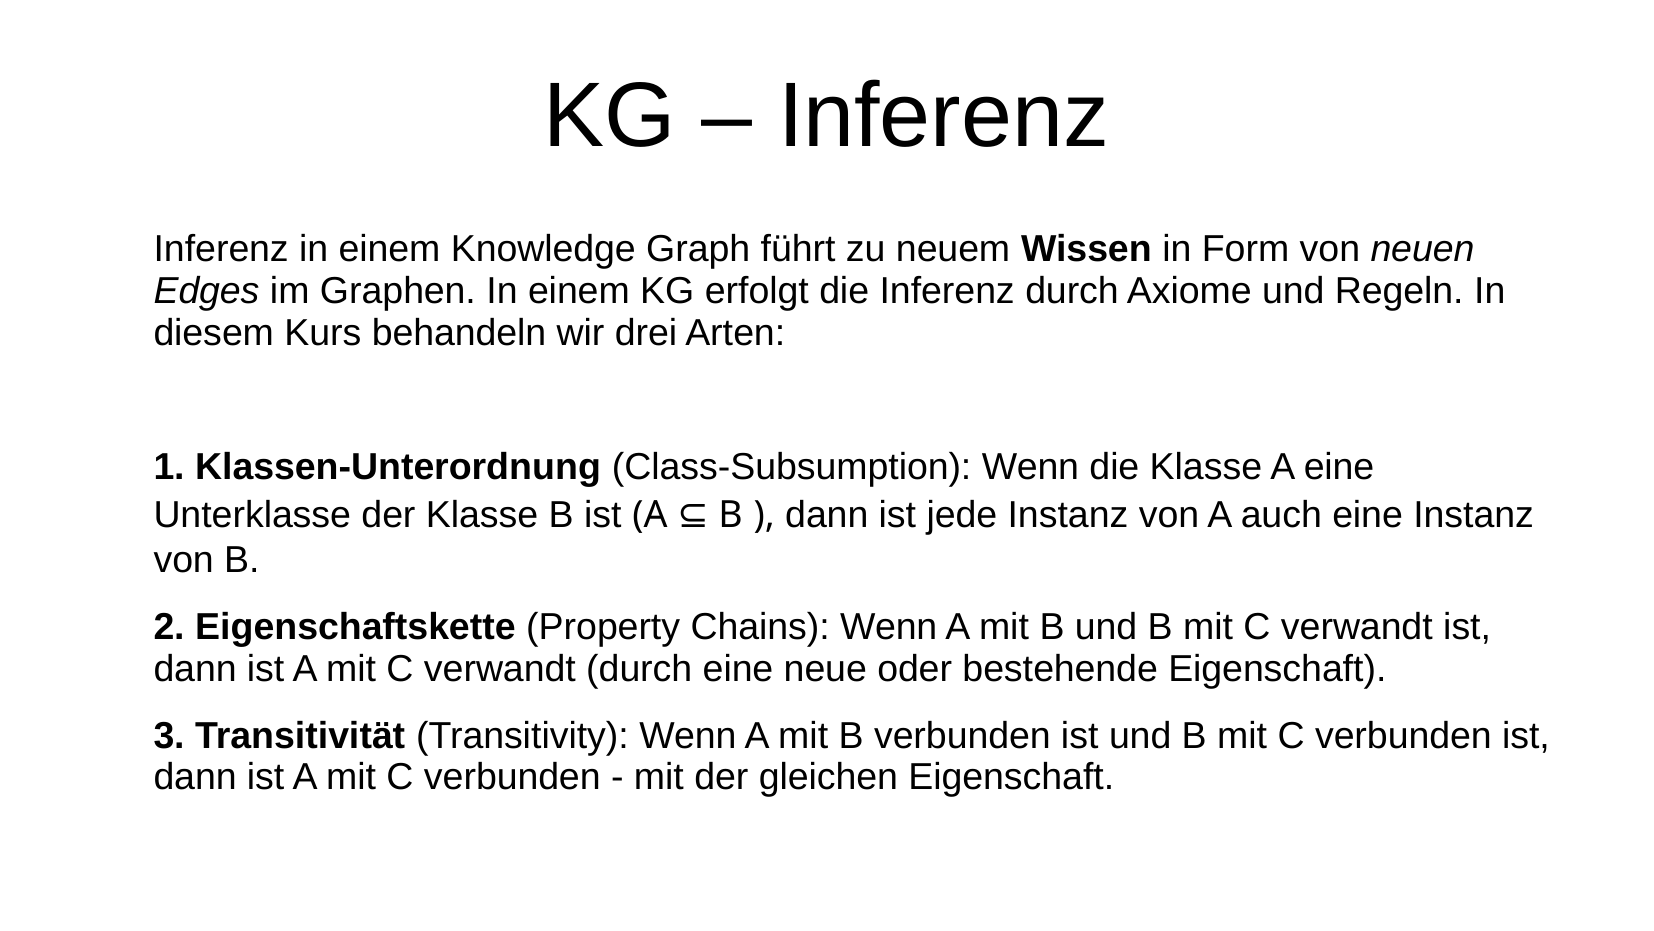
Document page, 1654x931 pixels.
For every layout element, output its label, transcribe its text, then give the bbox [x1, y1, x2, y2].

title KG – Inferenz [82, 37, 1571, 193]
list Inferenz in einem Knowledge Graph führt zu neuem Wissen in Form von neuen Edges im Graphen. In einem KG erfolgt die Inferenz durch Axiome und Regeln. In diesem Kurs behandeln wir drei Arten: 1. Klassen-Unterordnung (Class-Subsumption): Wenn die Klasse A eine Unterklasse der Klasse B ist (A ⊆ B ), dann ist jede Instanz von A auch eine Instanz von B. 2. Eigenschaftskette (Property Chains): Wenn A mit B und B mit C verwandt ist, dann ist A mit C verwandt (durch eine neue oder bestehende Eigenschaft). 3. Transitivität (Transitivity): Wenn A mit B verbunden ist und B mit C verbunden ist, dann ist A mit C verbunden - mit der gleichen Eigenschaft. [82, 227, 1571, 858]
